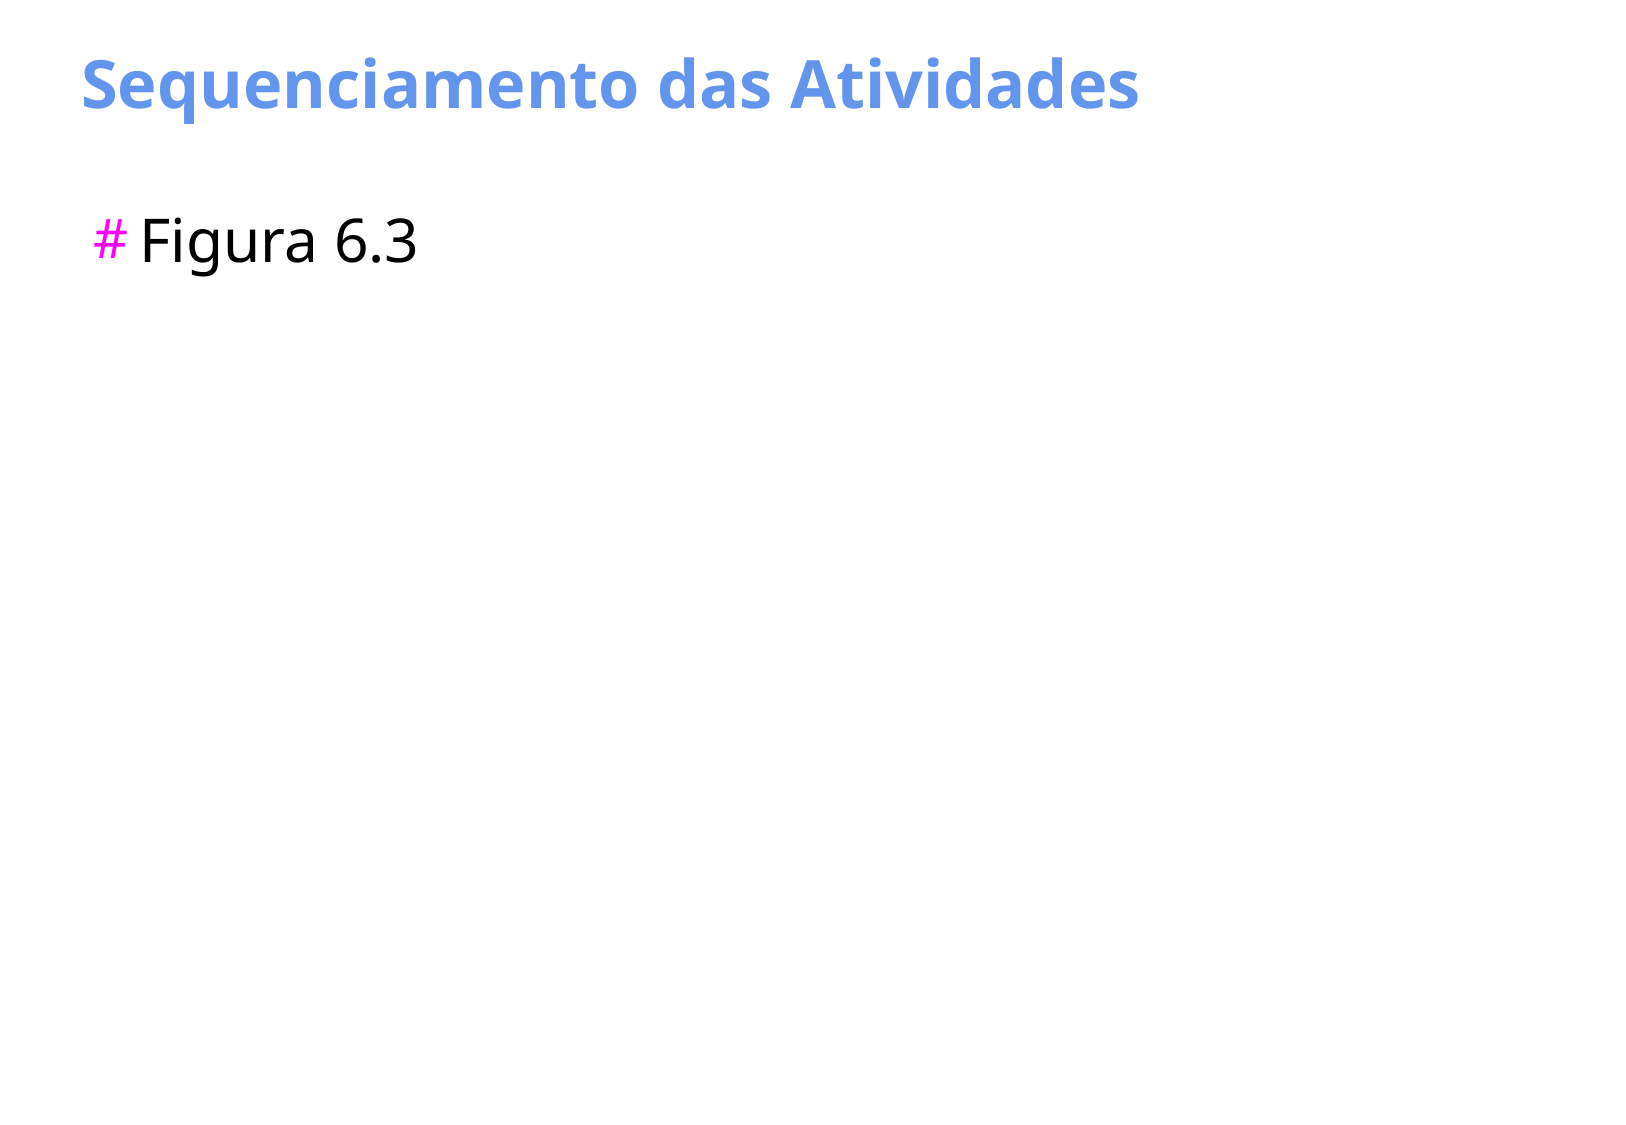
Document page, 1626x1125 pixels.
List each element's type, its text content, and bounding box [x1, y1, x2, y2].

list Figura 6.3 [81, 165, 1544, 1016]
title Sequenciamento das Atividades [81, 41, 1544, 122]
